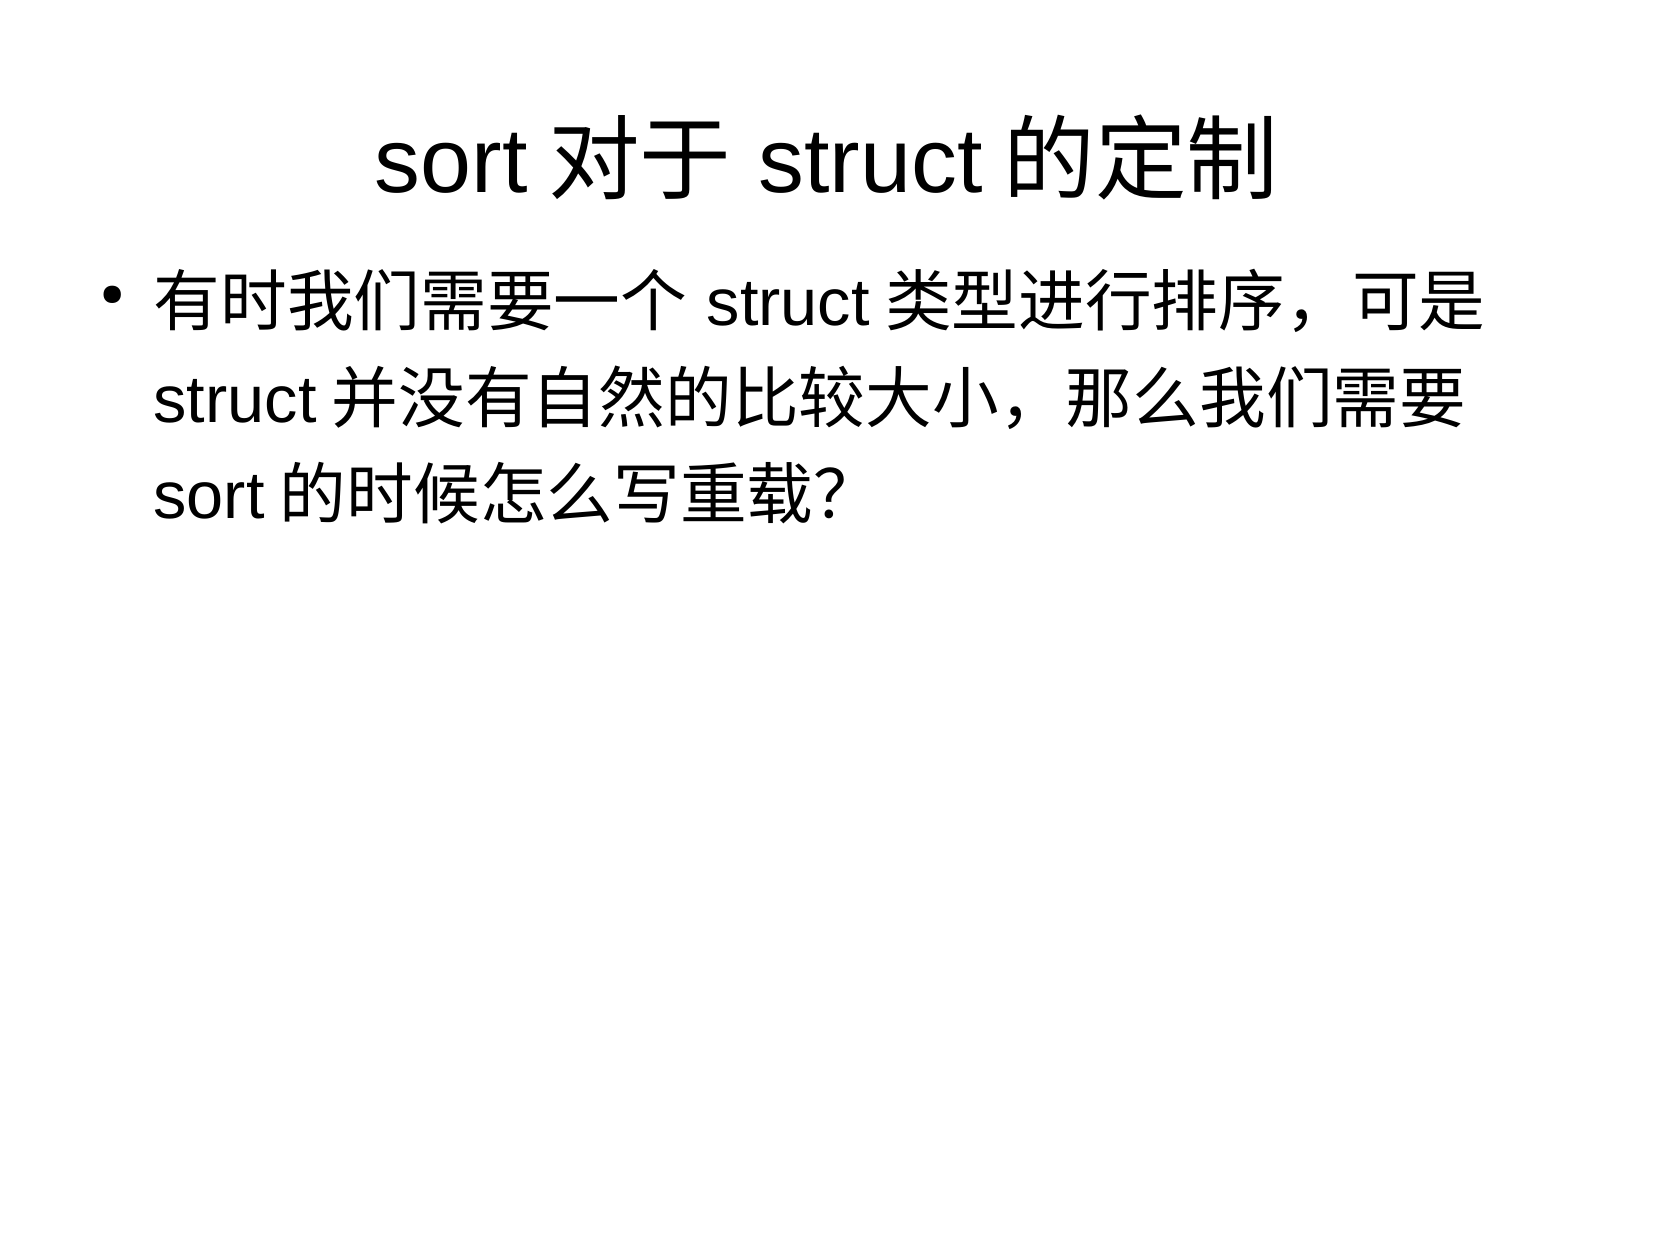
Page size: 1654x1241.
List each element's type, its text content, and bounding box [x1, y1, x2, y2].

title sort对于struct的定制 [82, 49, 1571, 248]
list 有时我们需要一个struct类型进行排序，可是struct并没有自然的比较大小，那么我们需要sort的时候怎么写重载？ [82, 248, 1571, 1182]
